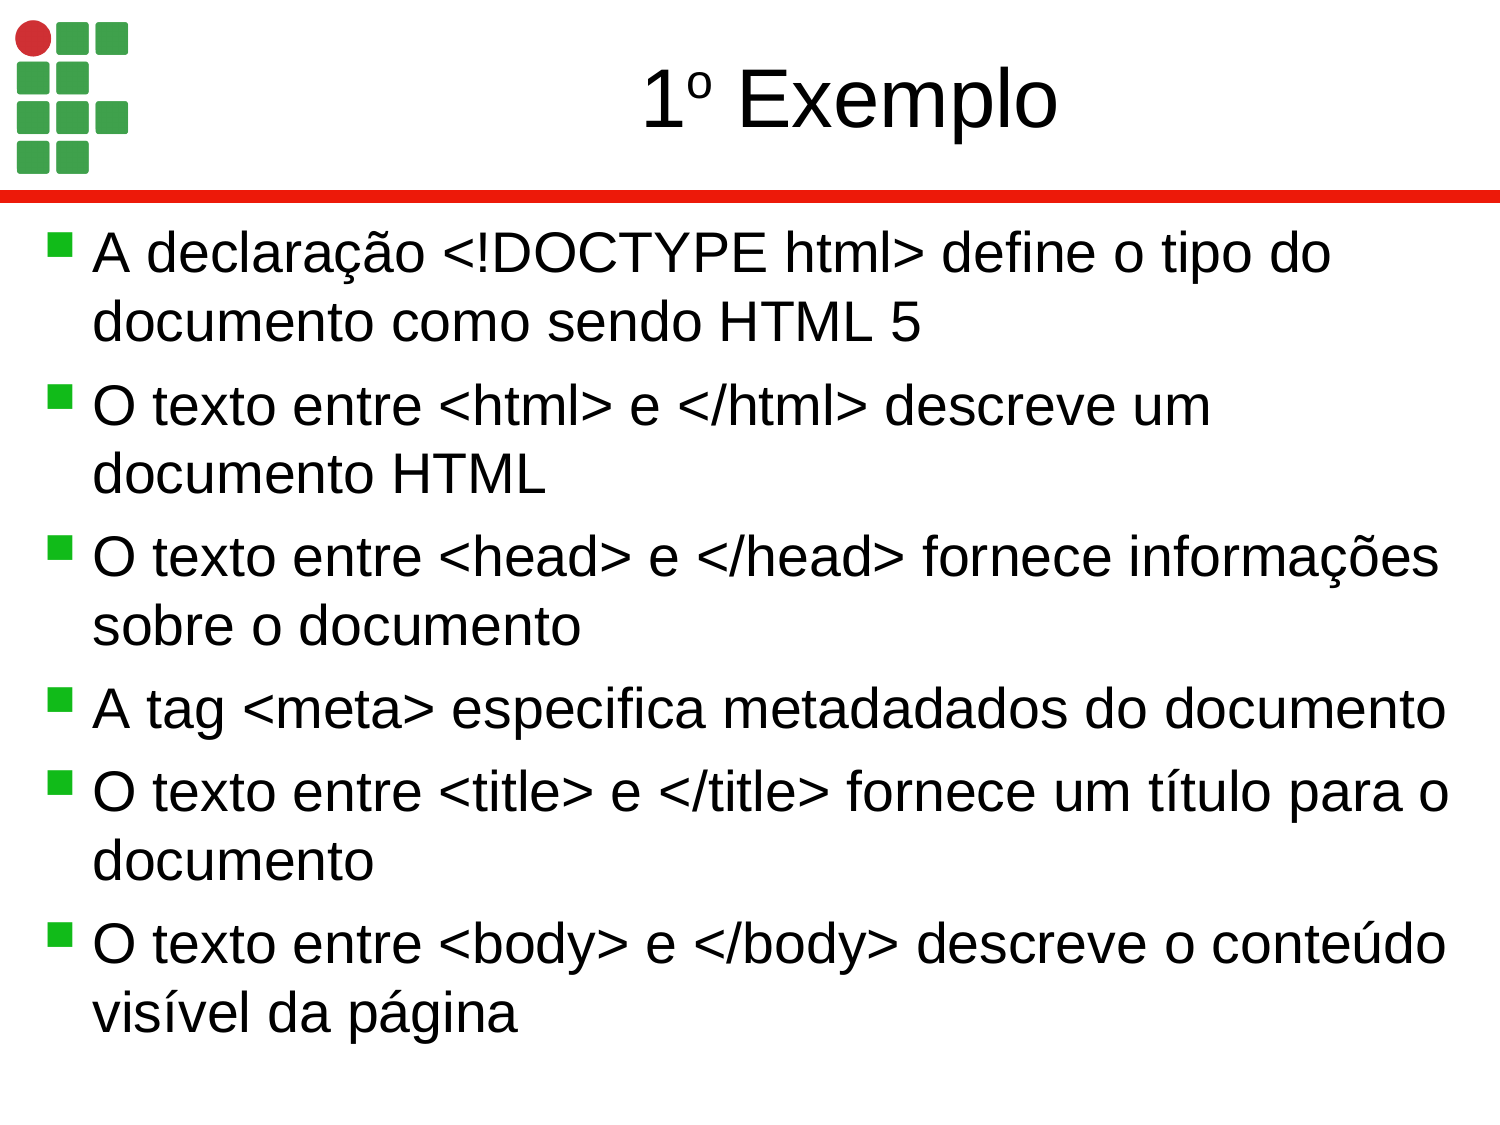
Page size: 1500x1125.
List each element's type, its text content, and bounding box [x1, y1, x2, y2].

picture [14, 16, 130, 178]
title 1o Exemplo [230, 0, 1471, 202]
list A declaração <!DOCTYPE html> define o tipo do documento como sendo HTML 5 O texto entre <html> e </html> descreve um documento HTML O texto entre <head> e </head> fornece informações sobre o documento A tag <meta> especifica metadadados do documento O texto entre <title> e </title> fornece um título para o documento O texto entre <body> e </body> descreve o conteúdo visível da página [29, 207, 1471, 1087]
